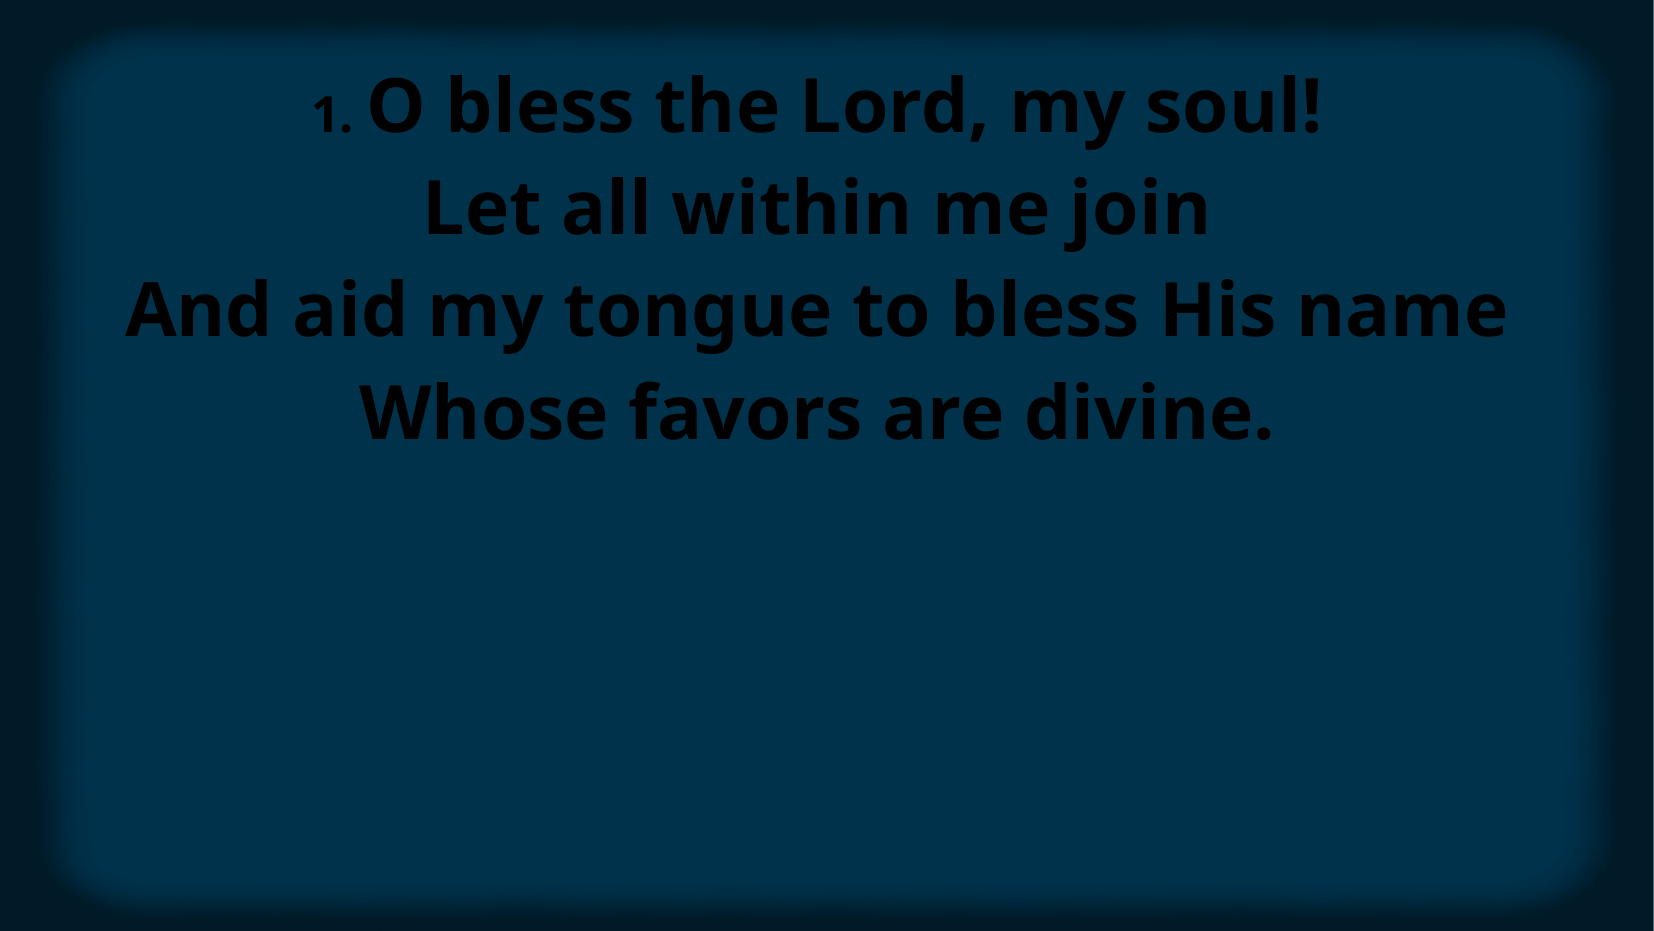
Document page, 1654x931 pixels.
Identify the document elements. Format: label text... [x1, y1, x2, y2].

text_box 1. O bless the Lord, my soul! Let all within me join And aid my tongue to bless His name Whose favors are divine. [90, 44, 1546, 497]
picture [0, 0, 1654, 931]
